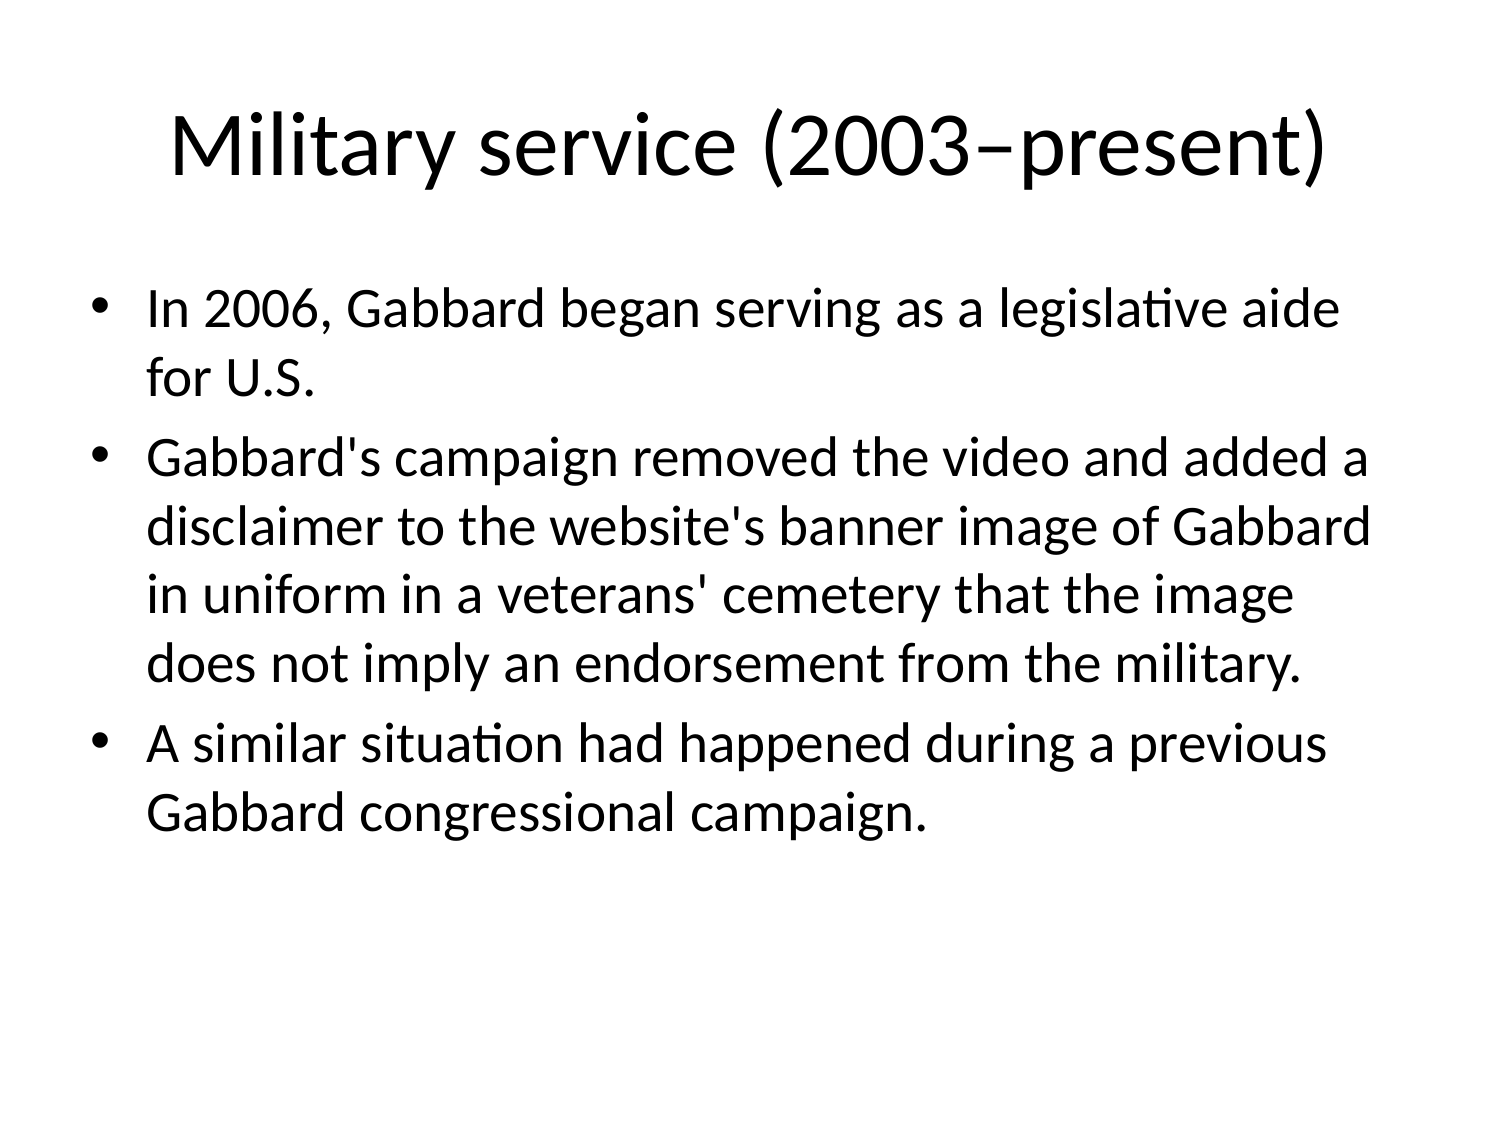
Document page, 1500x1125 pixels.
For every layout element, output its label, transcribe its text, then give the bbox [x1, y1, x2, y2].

title Military service (2003–present) [75, 45, 1425, 233]
list In 2006, Gabbard began serving as a legislative aide for U.S. Gabbard's campaign removed the video and added a disclaimer to the website's banner image of Gabbard in uniform in a veterans' cemetery that the image does not imply an endorsement from the military. A similar situation had happened during a previous Gabbard congressional campaign. [75, 262, 1425, 1005]
